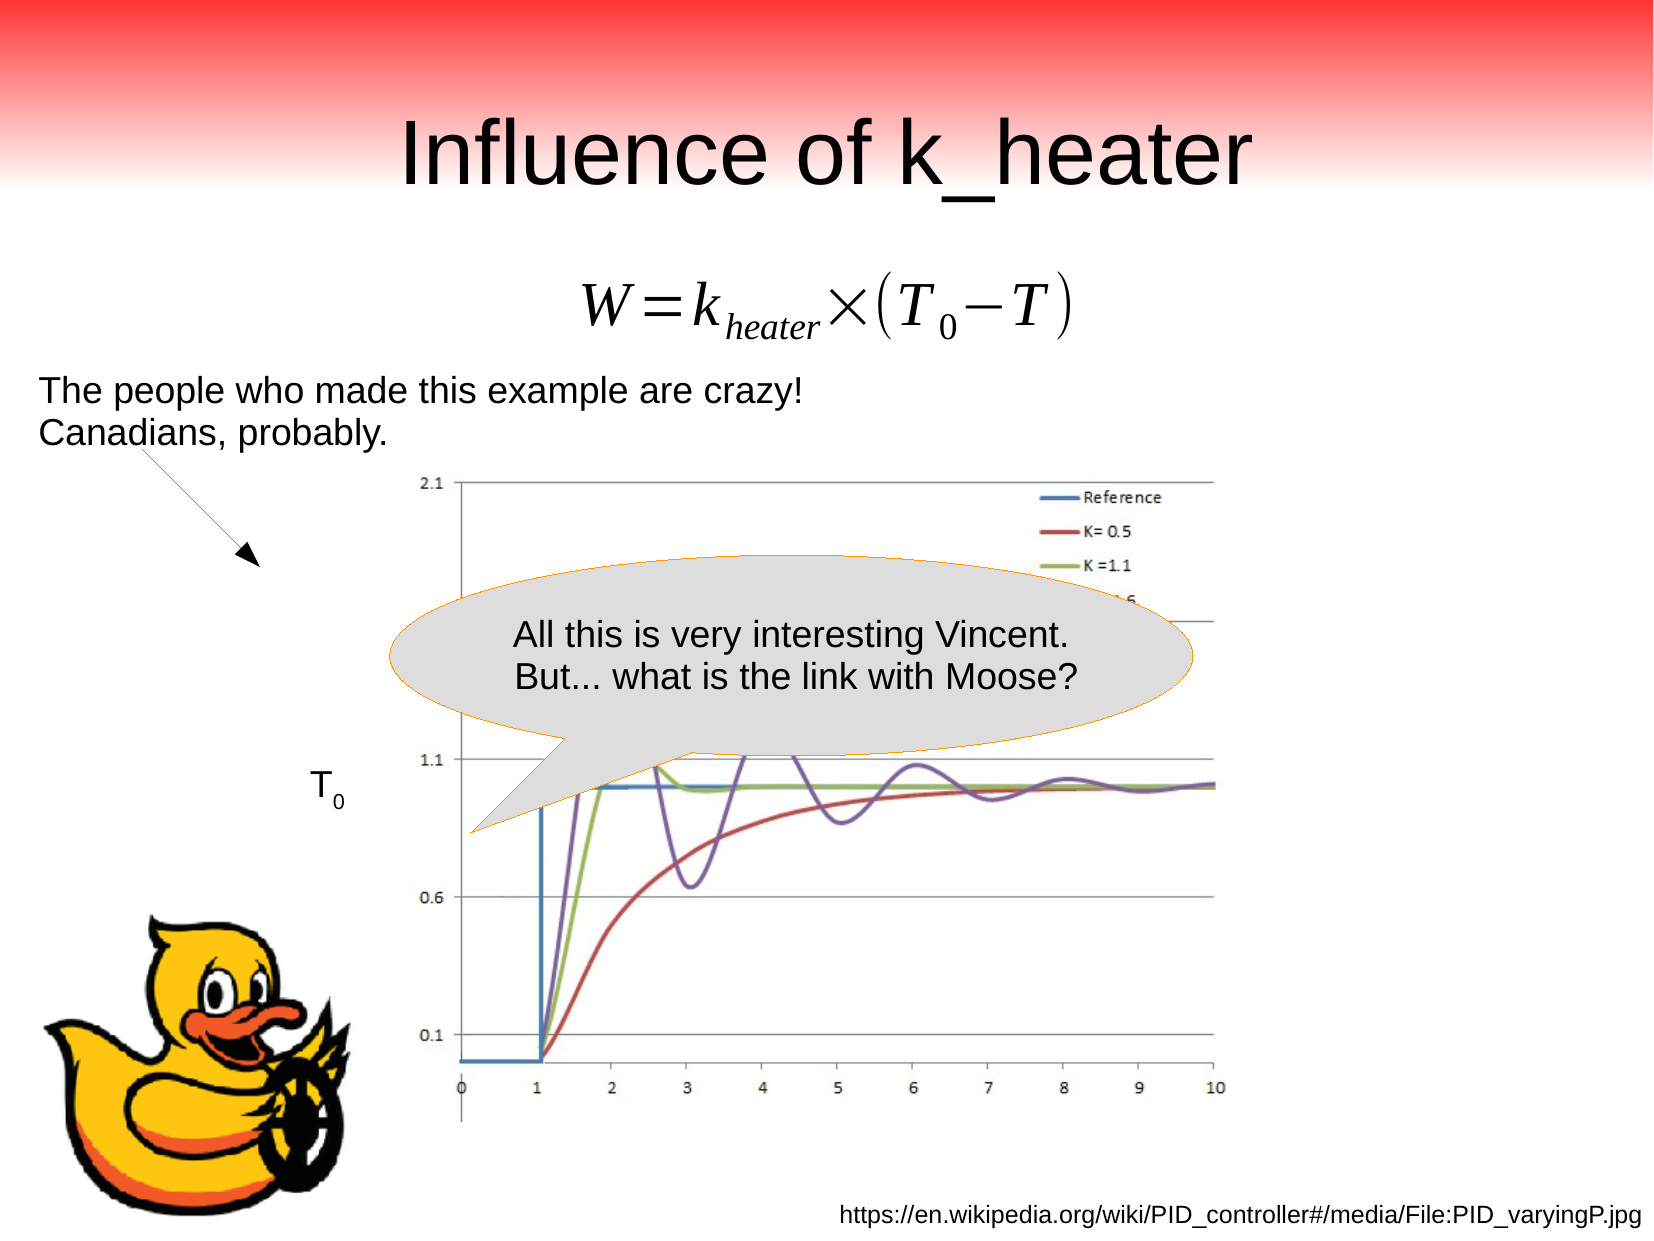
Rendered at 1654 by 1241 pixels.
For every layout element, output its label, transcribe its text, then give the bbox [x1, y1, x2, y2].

text_box T0 [295, 755, 426, 864]
chart [571, 268, 1082, 348]
text_box [0, 0, 1654, 189]
text_box https://en.wikipedia.org/wiki/PID_controller#/media/File:PID_varyingP.jpg [824, 1192, 1654, 1241]
picture [407, 472, 1247, 1123]
text_box All this is very interesting Vincent. But... what is the link with Moose? [389, 555, 1193, 833]
picture [38, 909, 363, 1231]
title Influence of k_heater [82, 49, 1571, 257]
text_box The people who made this example are crazy! Canadians, probably. [23, 362, 819, 462]
